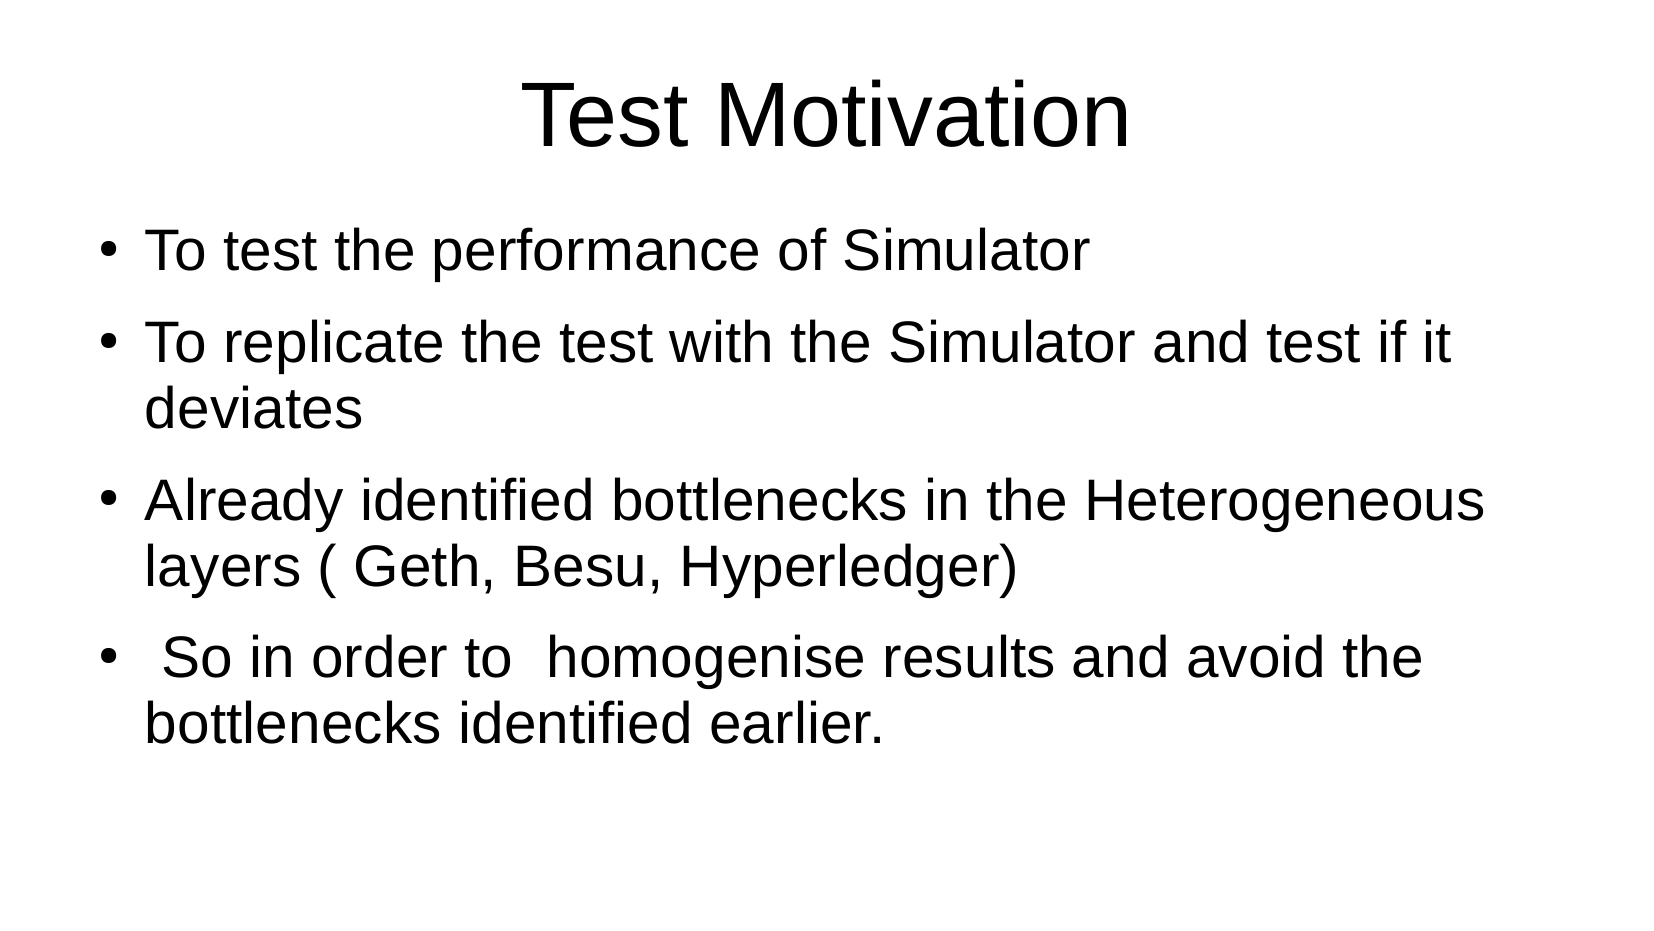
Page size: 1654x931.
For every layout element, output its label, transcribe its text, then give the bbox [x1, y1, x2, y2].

list To test the performance of Simulator To replicate the test with the Simulator and test if it deviates Already identified bottlenecks in the Heterogeneous layers ( Geth, Besu, Hyperledger) So in order to homogenise results and avoid the bottlenecks identified earlier. [82, 217, 1571, 758]
title Test Motivation [82, 37, 1571, 193]
